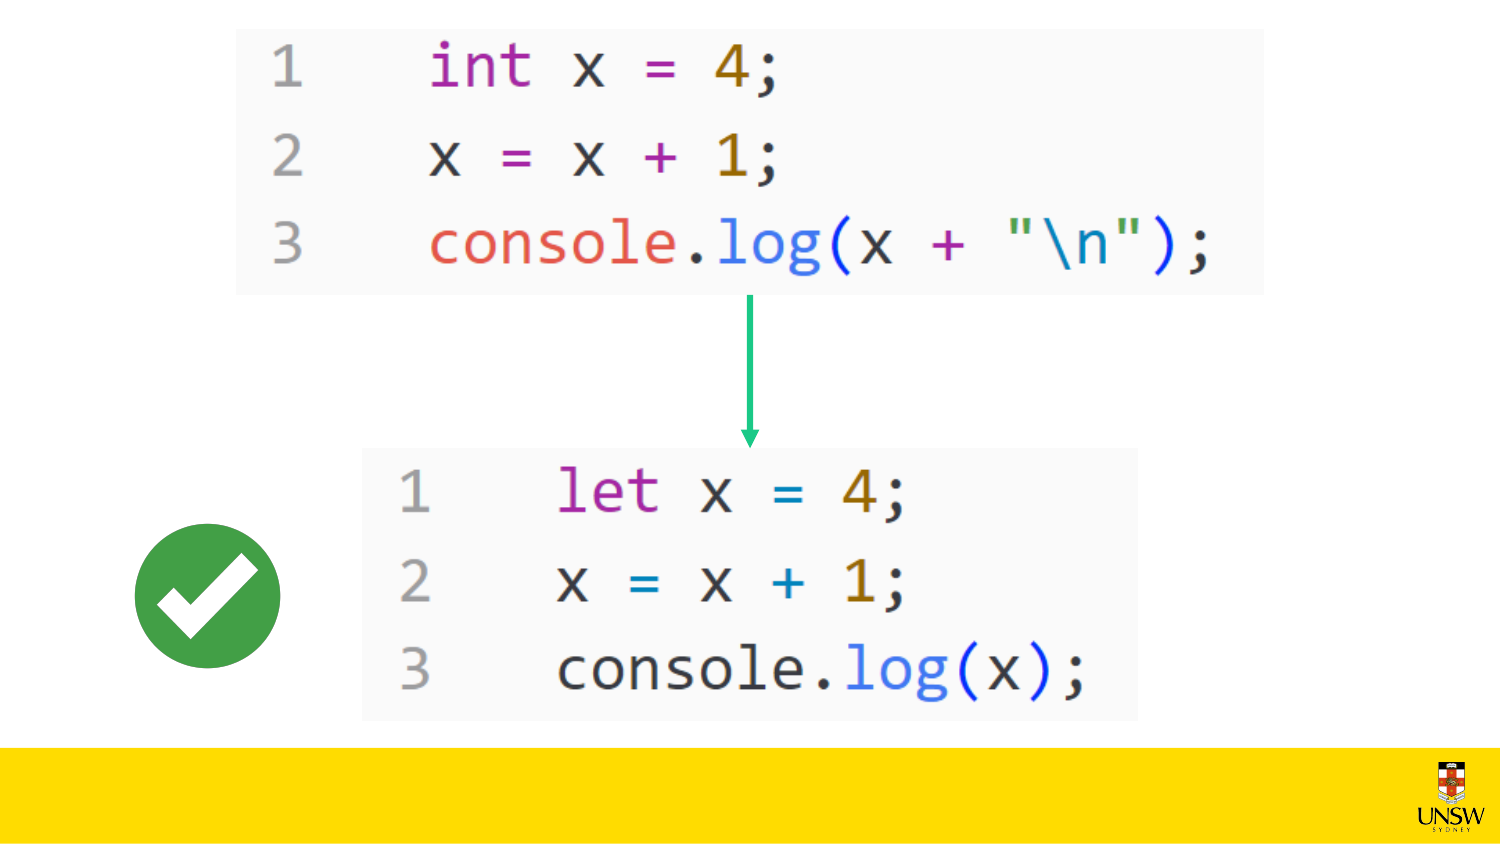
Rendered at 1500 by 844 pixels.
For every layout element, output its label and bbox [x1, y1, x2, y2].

picture [236, 29, 1264, 295]
picture [1418, 762, 1485, 832]
picture [362, 448, 1138, 721]
picture [130, 519, 285, 673]
